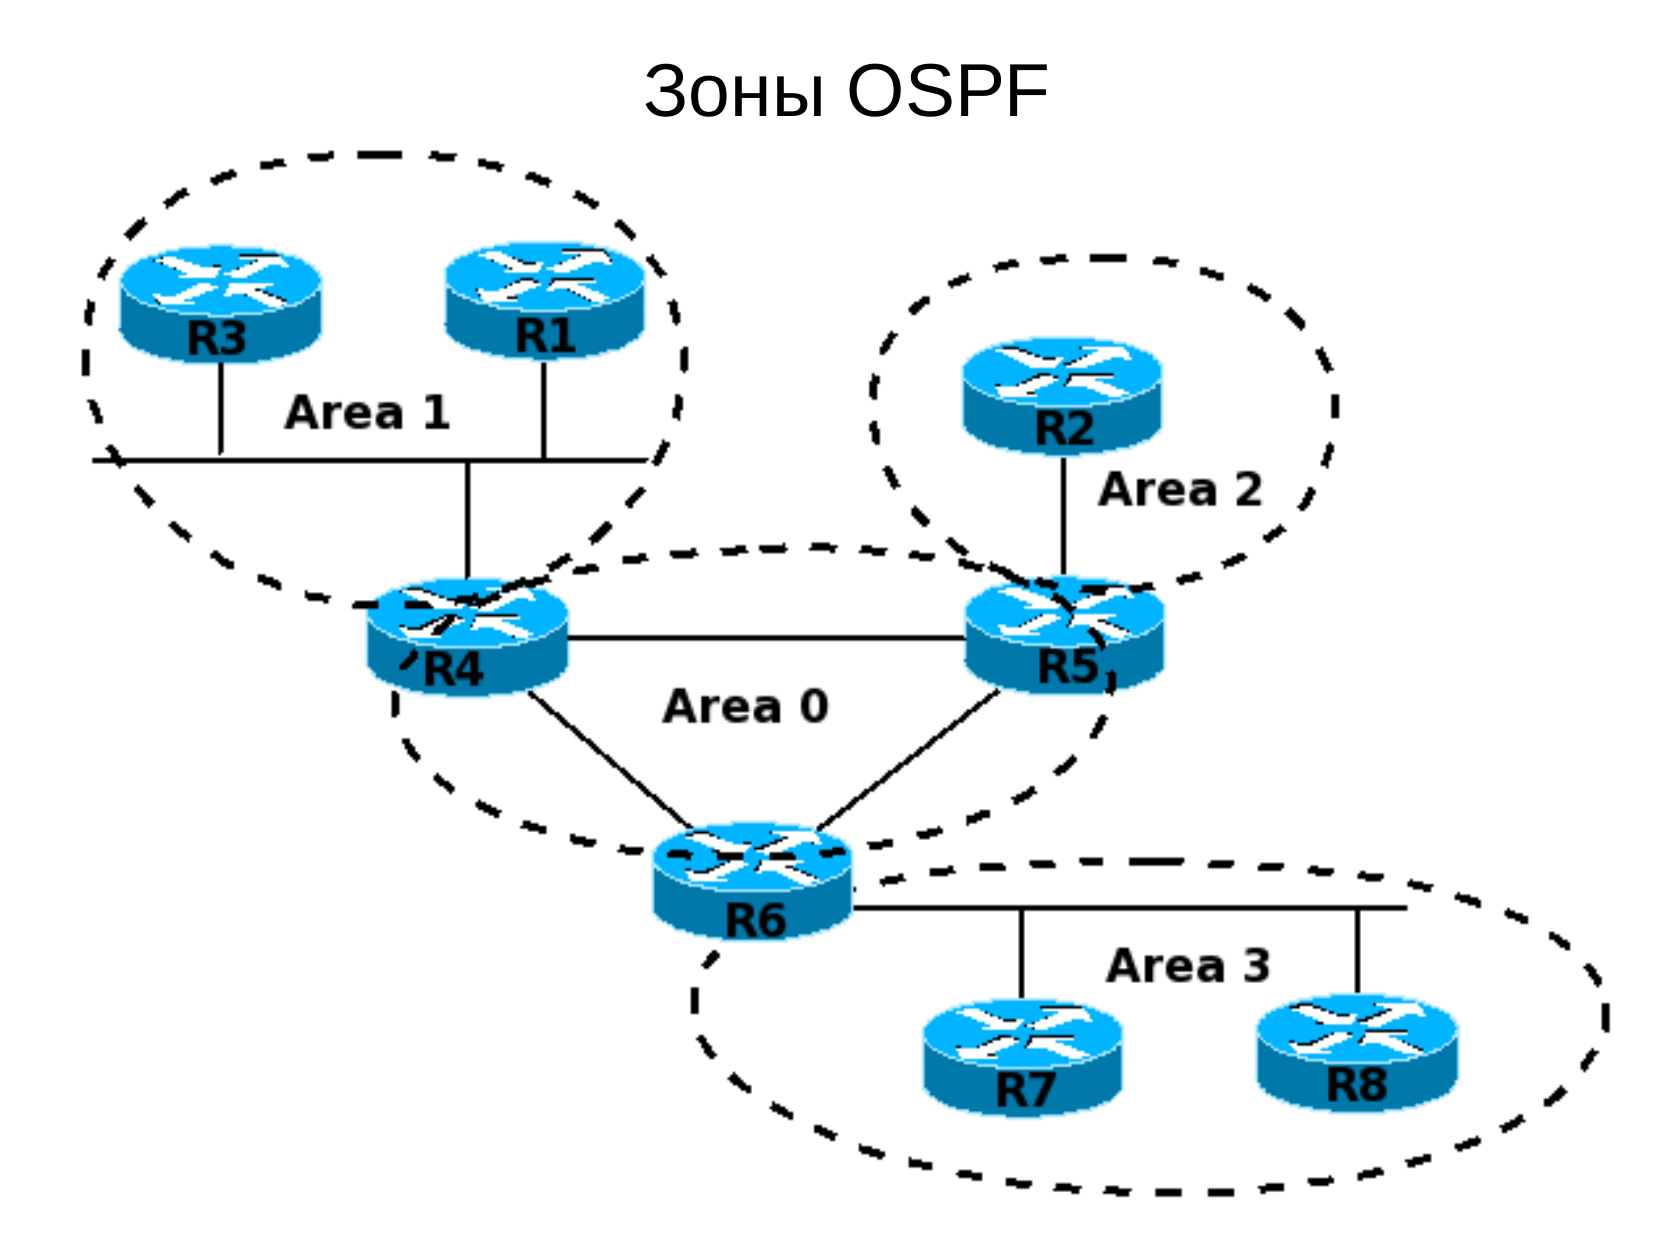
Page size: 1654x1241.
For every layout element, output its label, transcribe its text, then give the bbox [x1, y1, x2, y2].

title Зоны OSPF [82, 48, 1613, 133]
picture [80, 149, 1613, 1201]
